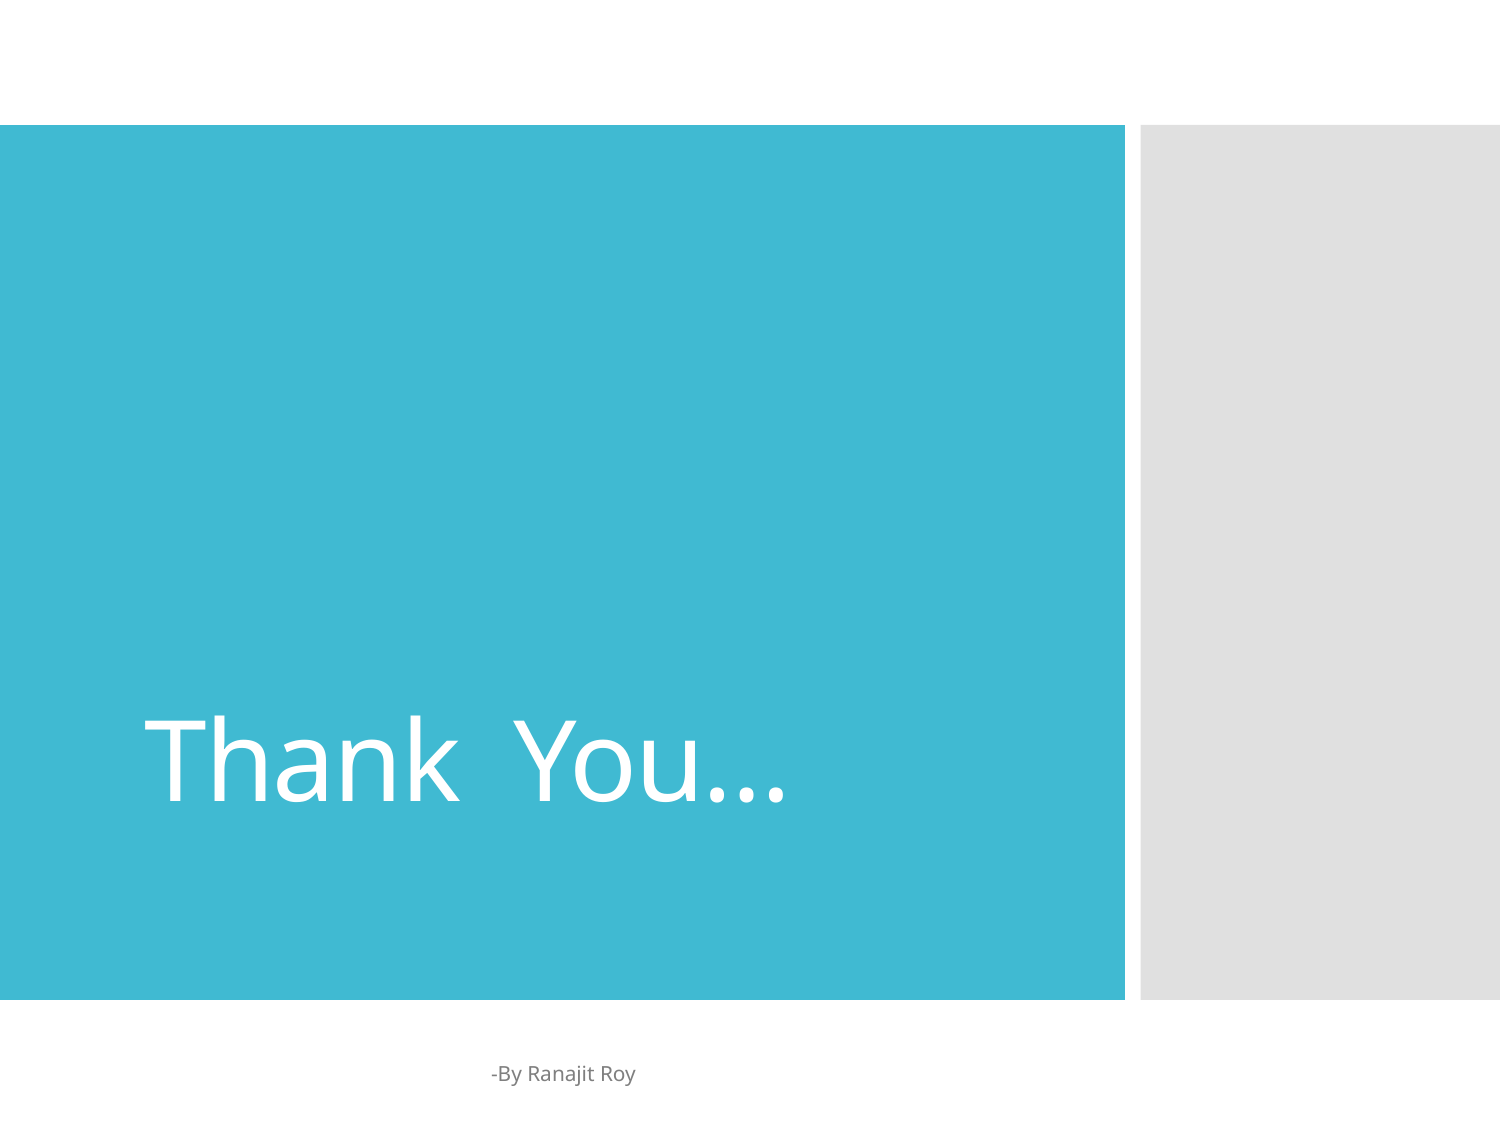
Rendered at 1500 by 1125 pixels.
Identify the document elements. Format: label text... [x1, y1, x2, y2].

title Thank You… [129, 299, 1030, 834]
text_box -By Ranajit Roy [476, 1042, 1204, 1103]
